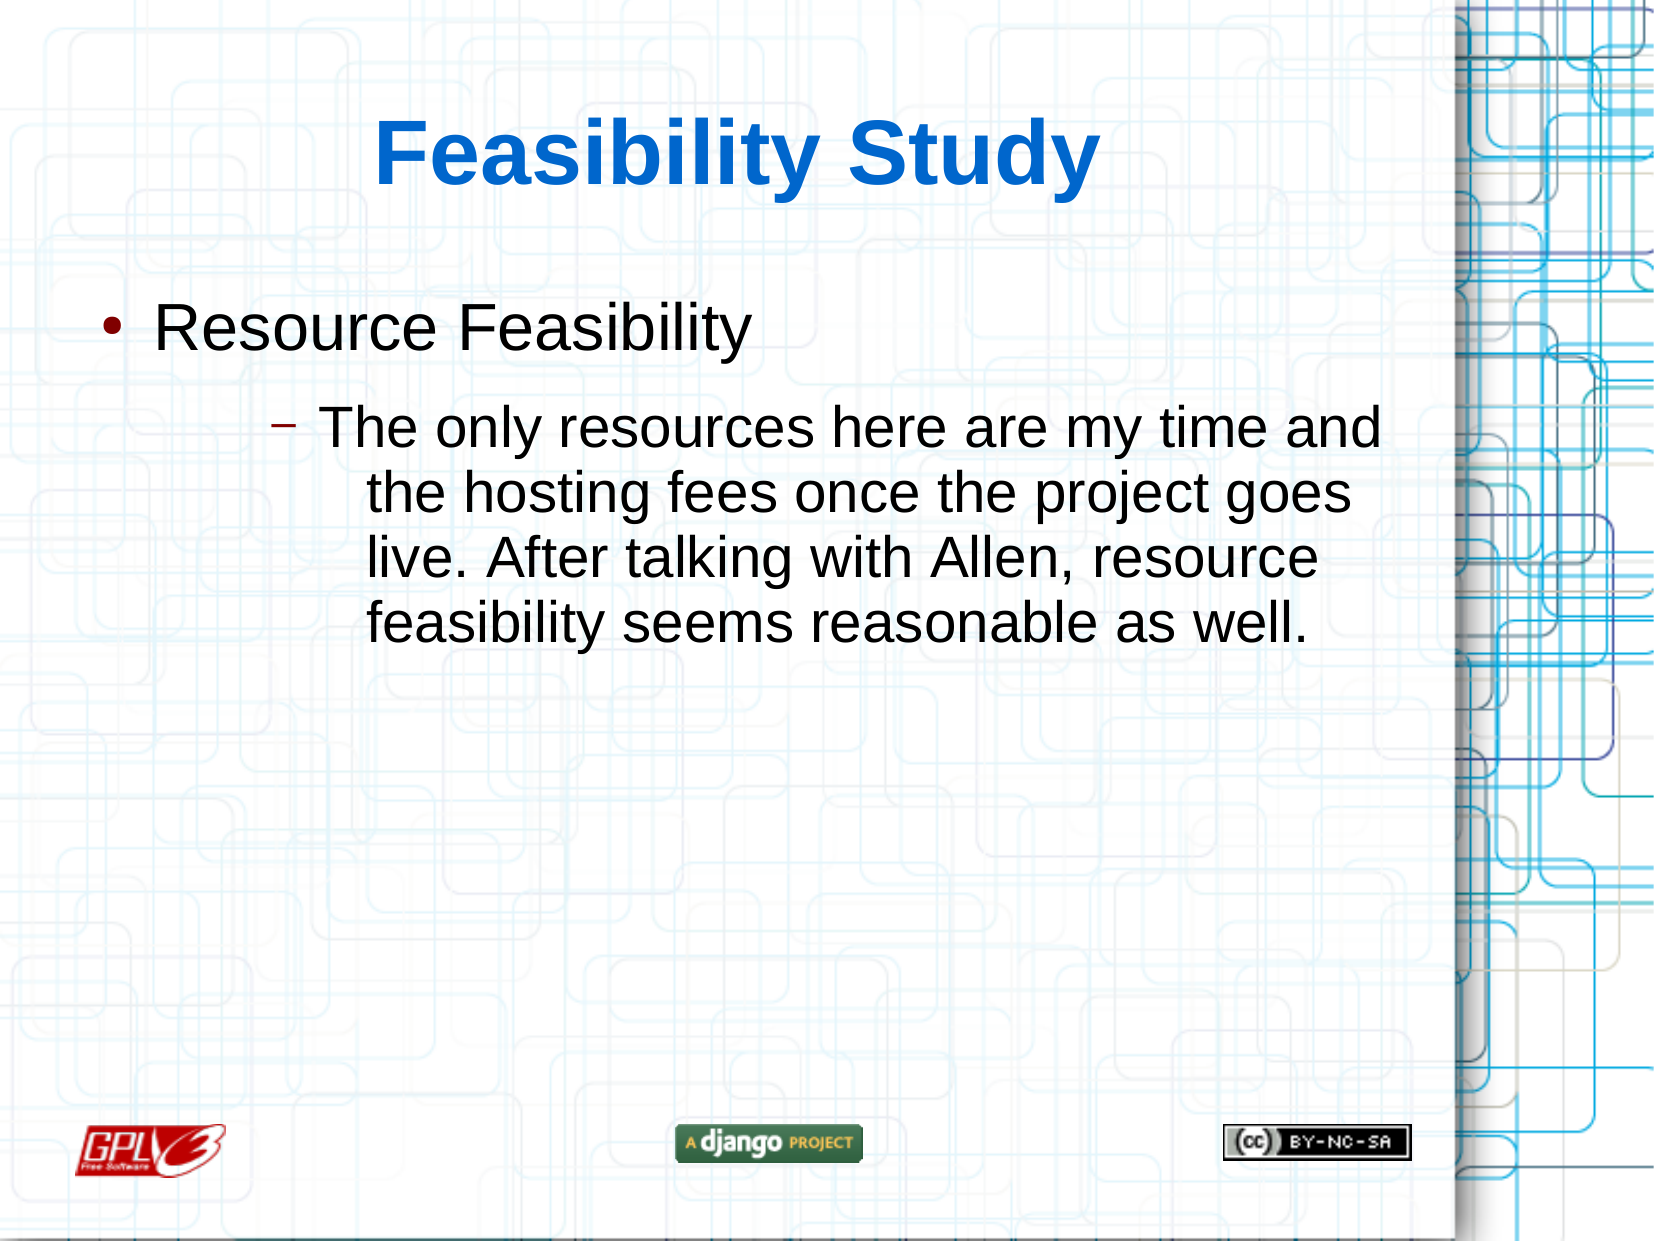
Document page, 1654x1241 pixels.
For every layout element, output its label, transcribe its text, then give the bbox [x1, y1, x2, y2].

title Feasibility Study [59, 56, 1418, 250]
picture [0, 0, 1654, 1241]
list Resource Feasibility The only resources here are my time and the hosting fees once the project goes live. After talking with Allen, resource feasibility seems reasonable as well. [82, 290, 1418, 1094]
